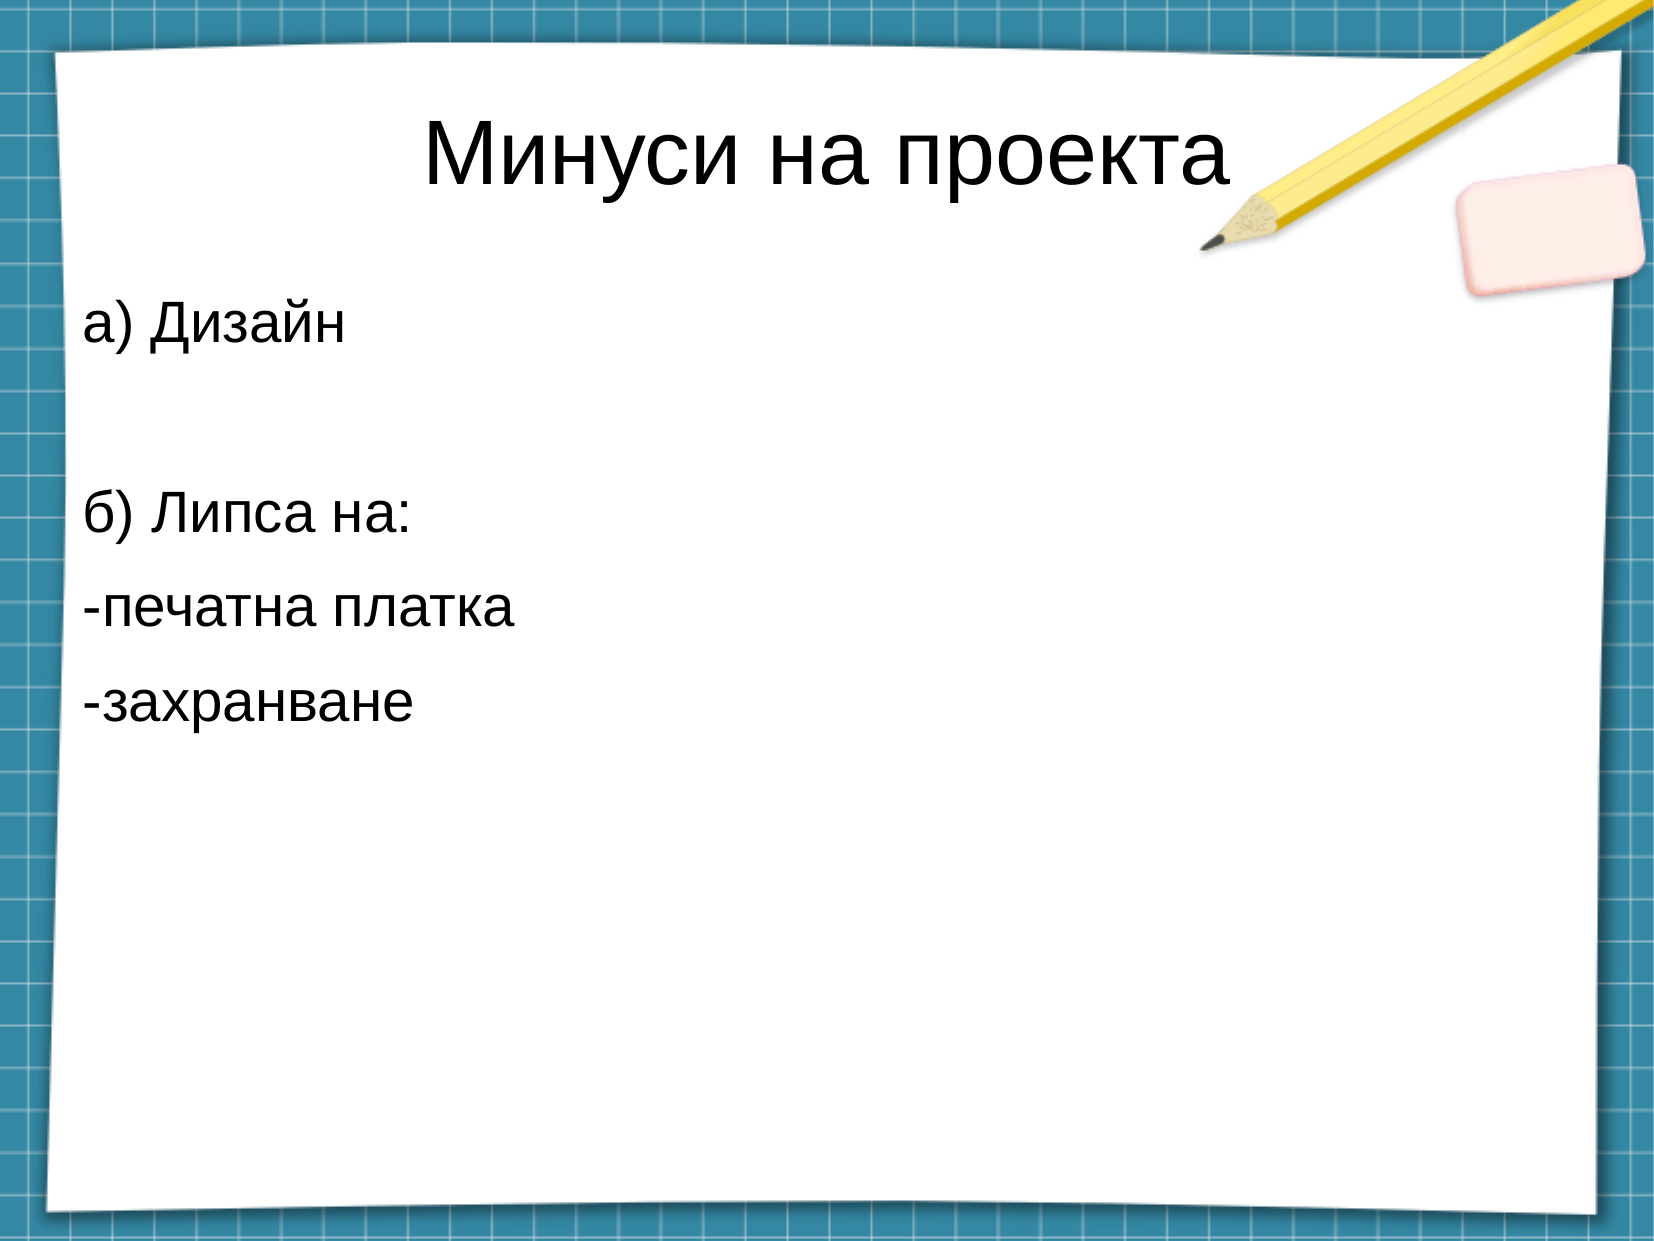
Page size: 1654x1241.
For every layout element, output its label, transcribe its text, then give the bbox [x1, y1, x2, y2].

picture [0, 0, 1654, 1241]
title Минуси на проекта [82, 49, 1571, 257]
list а) Дизайн б) Липса на: -печатна платка -захранване [82, 290, 1571, 1010]
